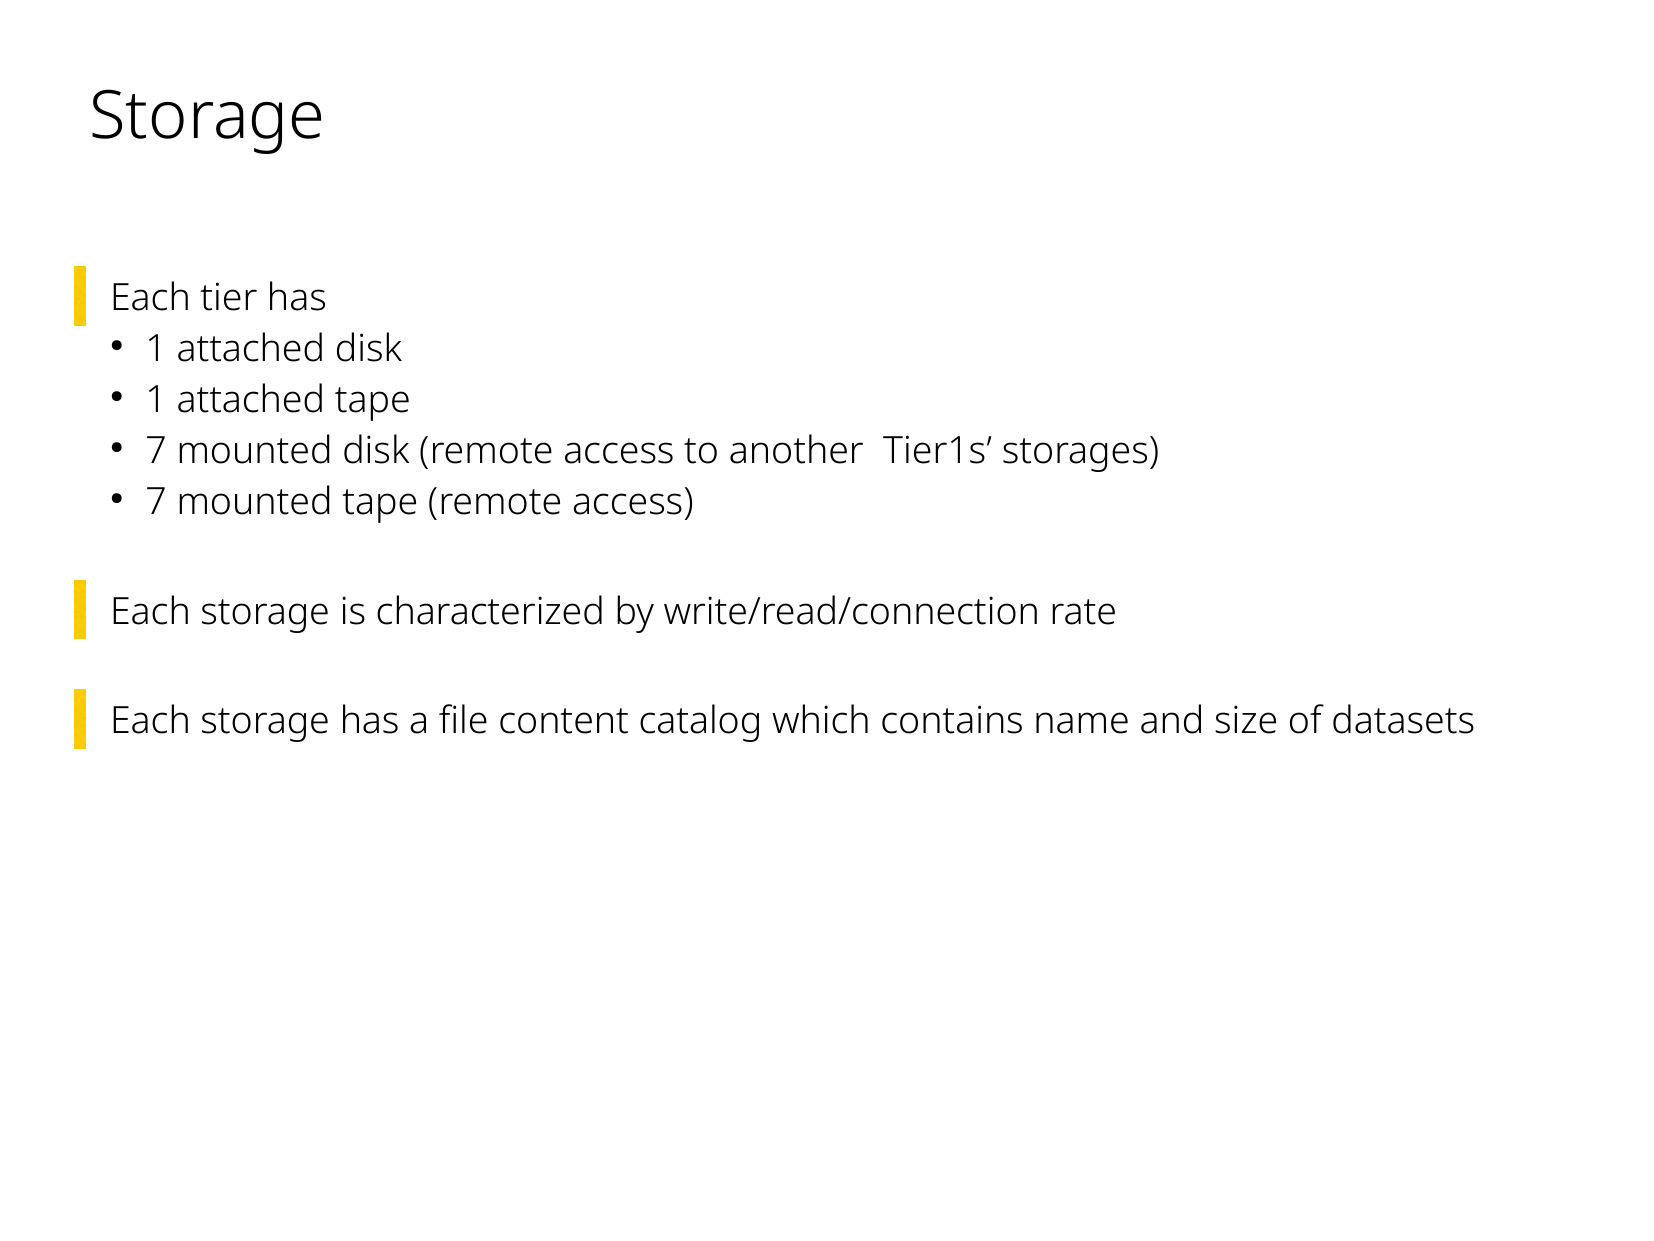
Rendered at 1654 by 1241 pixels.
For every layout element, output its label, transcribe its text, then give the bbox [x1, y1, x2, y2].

text_box Storage [74, 59, 1275, 158]
text_box Each tier has 1 attached disk 1 attached tape 7 mounted disk (remote access to another Tier1s’ storages) 7 mounted tape (remote access) Each storage is characterized by write/read/connection rate Each storage has a file content catalog which contains name and size of datasets [59, 194, 1635, 1035]
